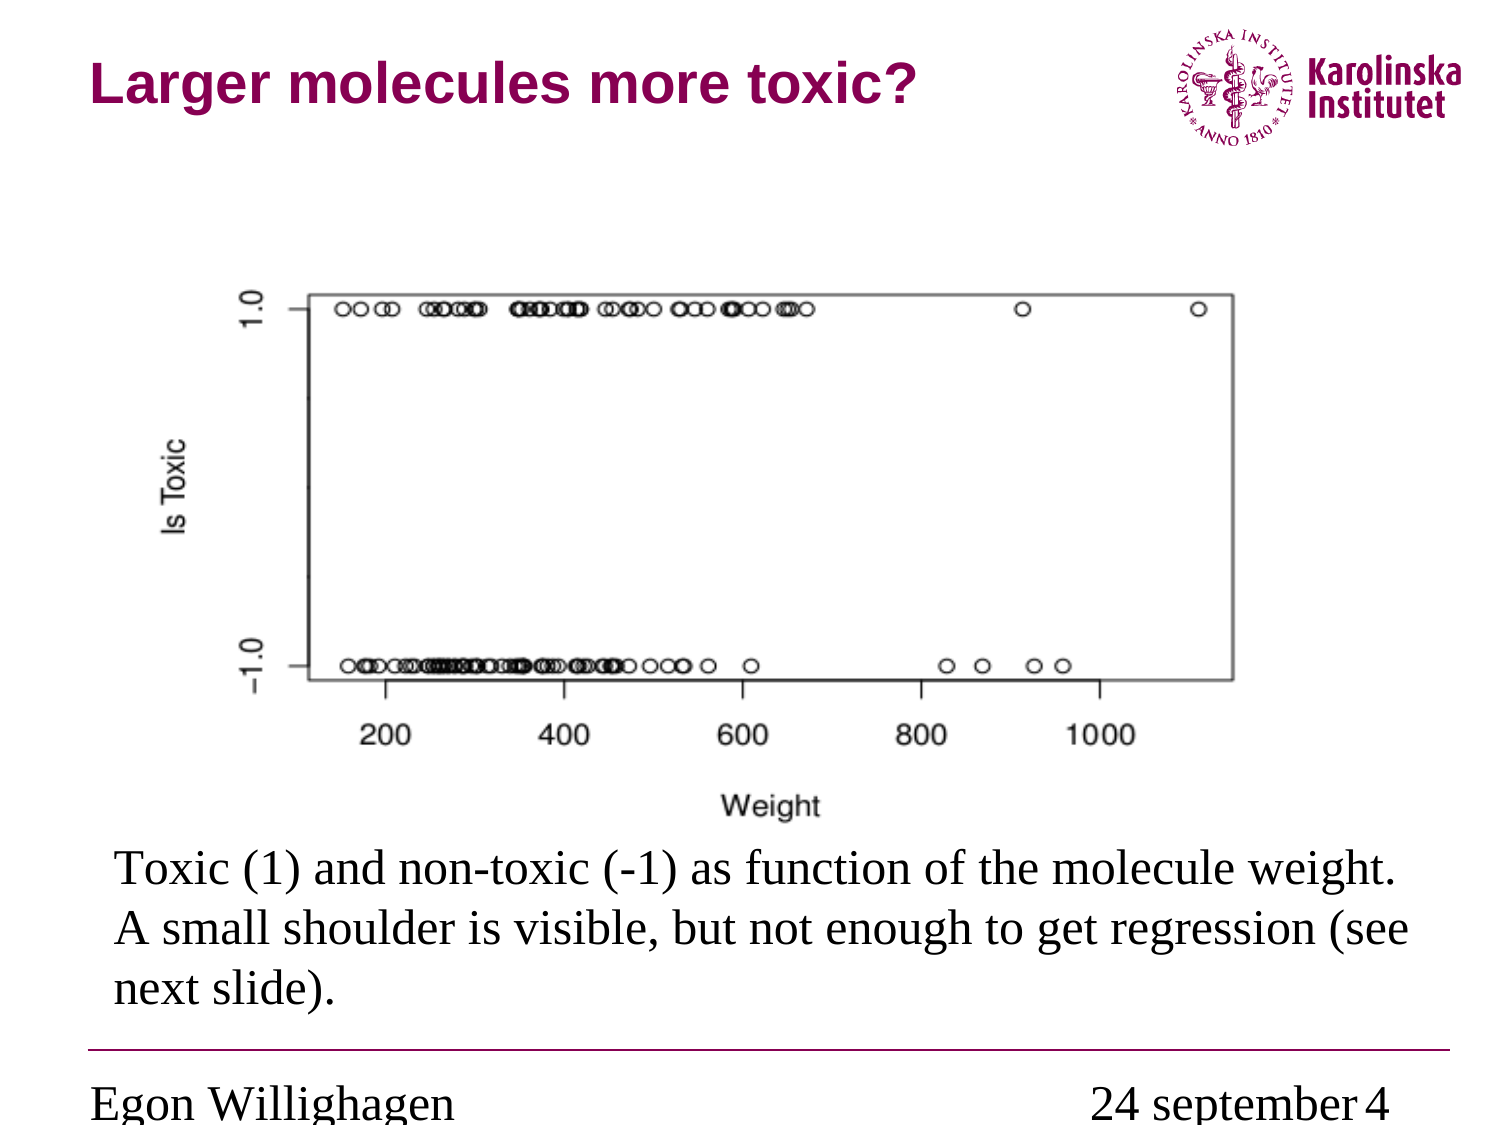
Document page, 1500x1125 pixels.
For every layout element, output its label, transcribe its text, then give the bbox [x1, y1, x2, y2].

picture [1177, 29, 1461, 146]
text_box Toxic (1) and non-toxic (-1) as function of the molecule weight. A small shoulder is visible, but not enough to get regression (see next slide). [98, 827, 1426, 1022]
picture [150, 149, 1313, 827]
title Larger molecules more toxic? [75, 37, 1351, 256]
